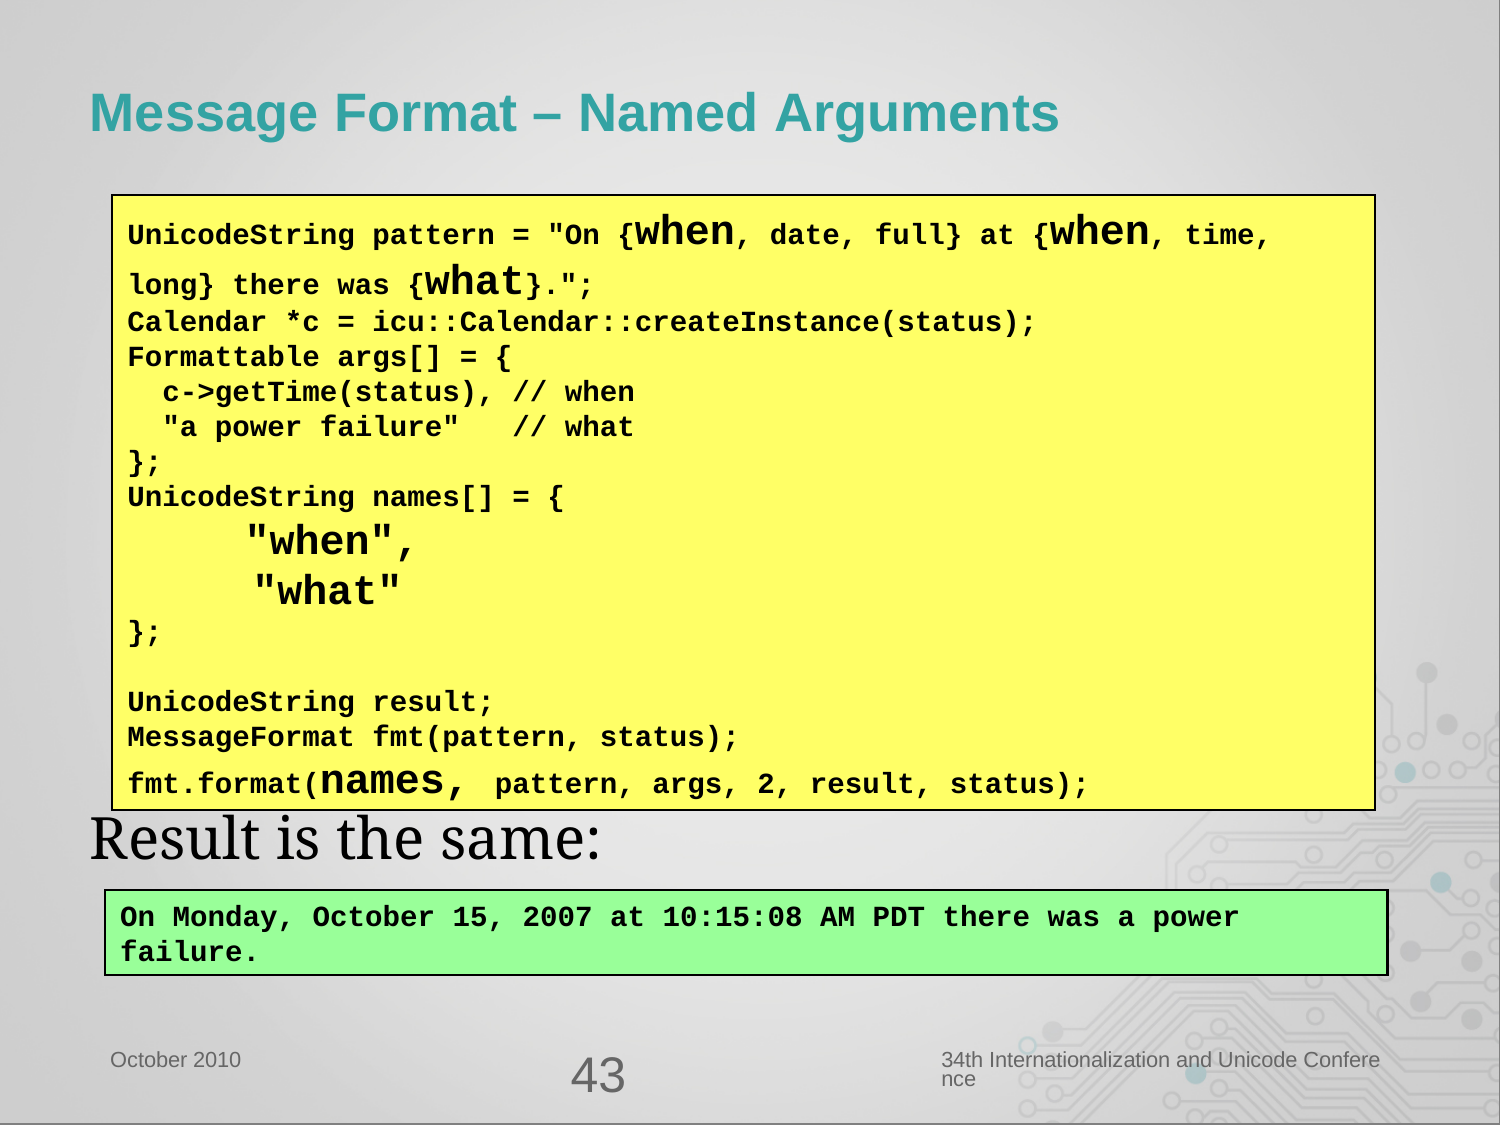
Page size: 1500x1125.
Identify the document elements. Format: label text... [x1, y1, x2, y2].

picture [0, 0, 1499, 1123]
text_box On Monday, October 15, 2007 at 10:15:08 AM PDT there was a power failure. [105, 889, 1388, 975]
title Message Format – Named Arguments [75, 37, 1426, 150]
text_box Result is the same: [74, 801, 1351, 876]
text_box UnicodeString pattern = "On {when, date, full} at {when, time, long} there was {what}."; Calendar *c = icu::Calendar::createInstance(status); Formattable args[] = { c->getTime(status), // when "a power failure" // what }; UnicodeString names[] = { "when", "what" }; UnicodeString result; MessageFormat fmt(pattern, status); fmt.format(names, pattern, args, 2, result, status); [112, 194, 1375, 811]
